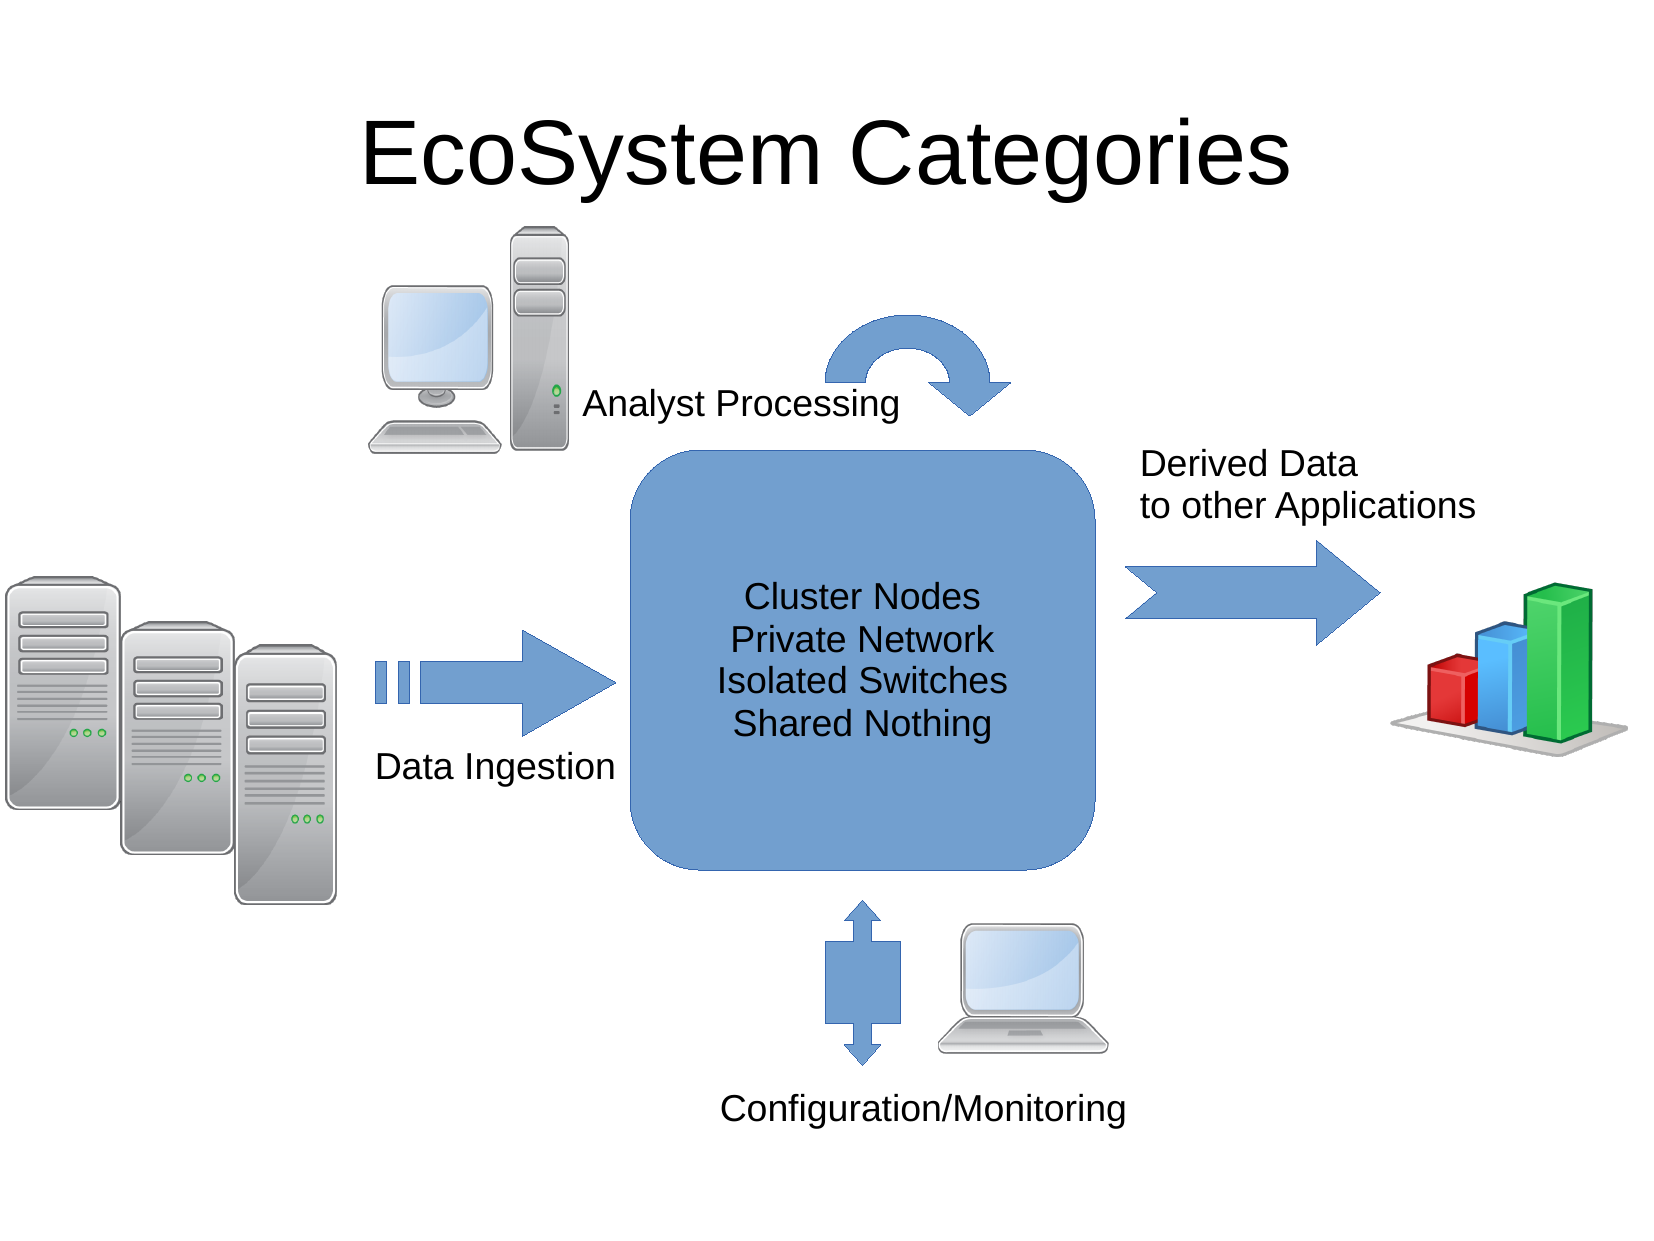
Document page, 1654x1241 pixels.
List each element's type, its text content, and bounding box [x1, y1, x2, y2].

text_box [375, 661, 387, 704]
text_box Analyst Processing [569, 375, 916, 432]
picture [1382, 561, 1636, 781]
picture [930, 914, 1116, 1064]
text_box Data Ingestion [360, 738, 631, 796]
title EcoSystem Categories [82, 49, 1571, 257]
text_box [825, 900, 901, 1066]
picture [360, 226, 569, 466]
text_box Cluster Nodes Private Network Isolated Switches Shared Nothing [630, 450, 1096, 871]
text_box [1125, 540, 1381, 646]
text_box [420, 630, 616, 737]
text_box Configuration/Monitoring [705, 1080, 1142, 1137]
text_box [825, 315, 1011, 416]
text_box Derived Data to other Applications [1125, 435, 1492, 534]
picture [5, 576, 337, 905]
text_box [398, 661, 410, 704]
